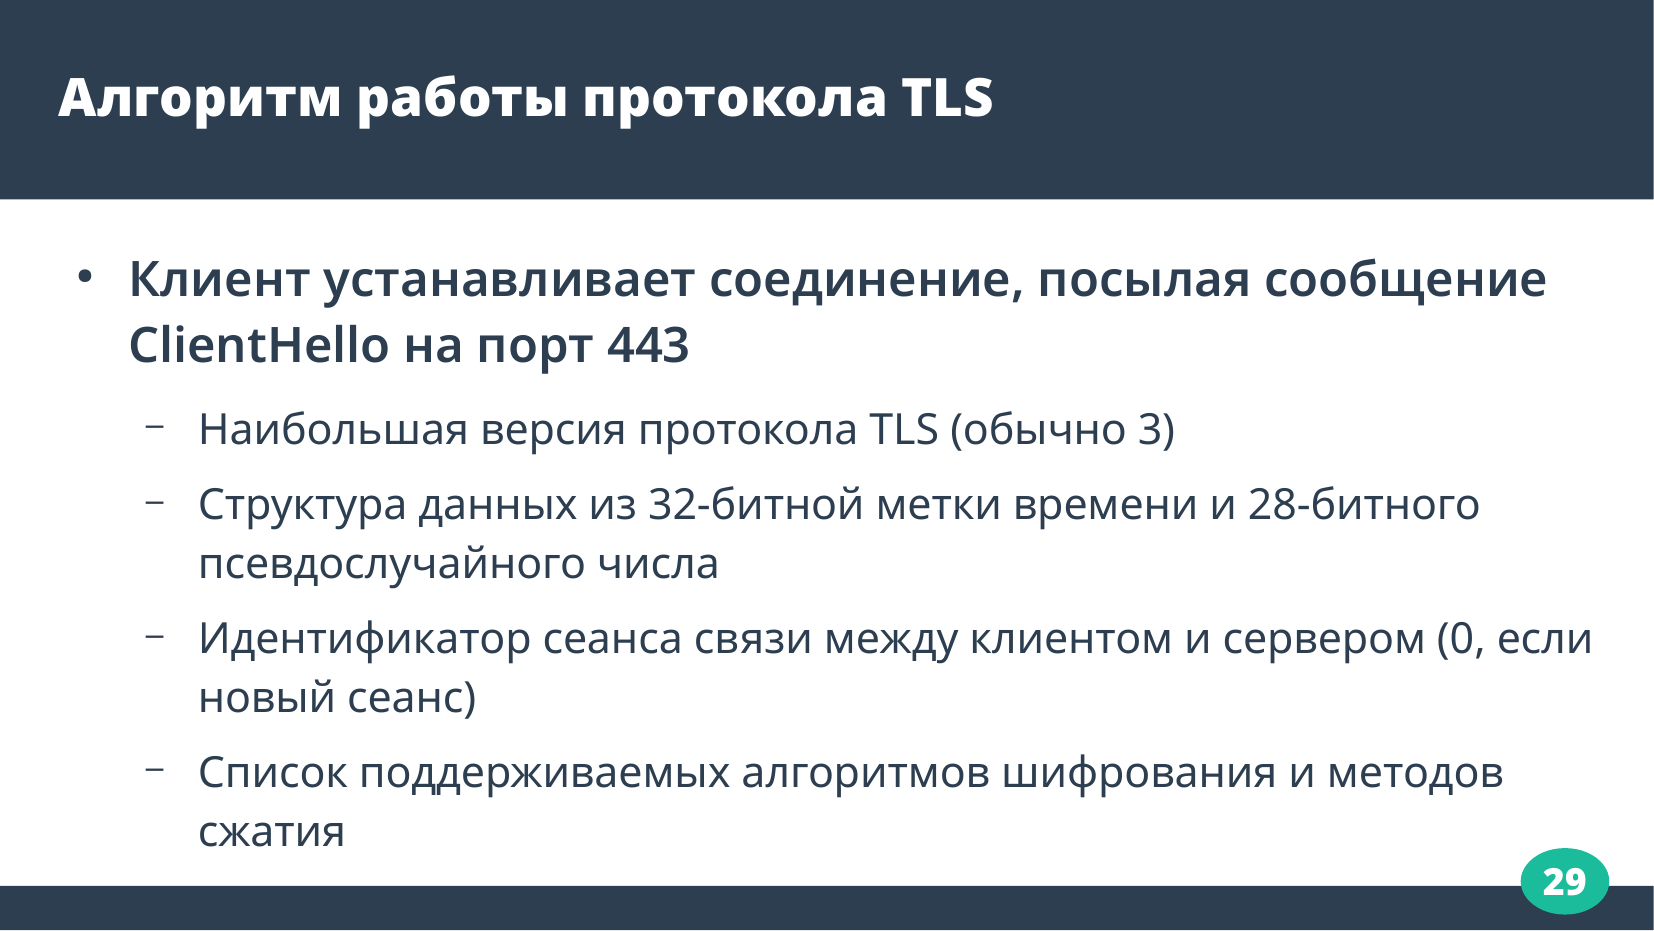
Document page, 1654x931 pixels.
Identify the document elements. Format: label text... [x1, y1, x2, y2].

title Алгоритм работы протокола TLS [59, 37, 1595, 155]
list Клиент устанавливает соединение, посылая сообщение ClientHello на порт 443 Наибольшая версия протокола TLS (обычно 3) Структура данных из 32-битной метки времени и 28-битного псевдослучайного числа Идентификатор сеанса связи между клиентом и сервером (0, если новый сеанс) Список поддерживаемых алгоритмов шифрования и методов сжатия [59, 243, 1595, 864]
